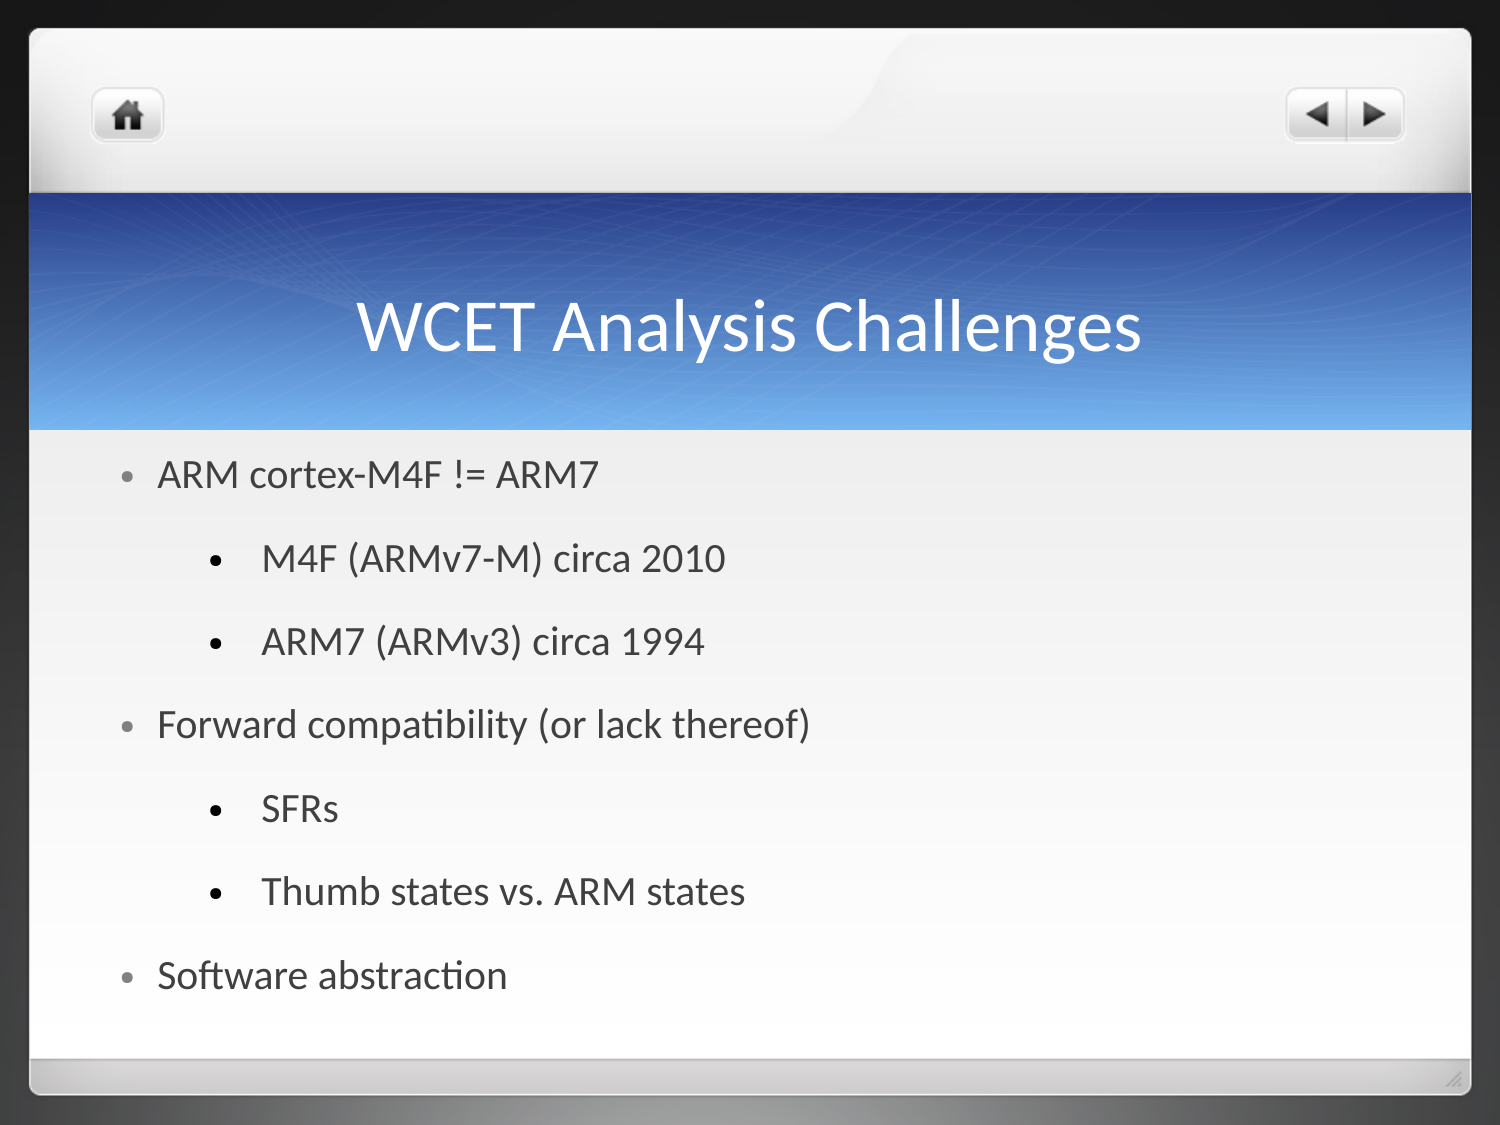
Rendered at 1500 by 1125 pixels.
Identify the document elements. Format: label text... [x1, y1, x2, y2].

text_box ARM cortex-M4F != ARM7 M4F (ARMv7-M) circa 2010 ARM7 (ARMv3) circa 1994 Forward compatibility (or lack thereof) SFRs Thumb states vs. ARM states Software abstraction [105, 450, 1411, 1036]
title WCET Analysis Challenges [68, 238, 1432, 427]
picture [0, 0, 1500, 1125]
